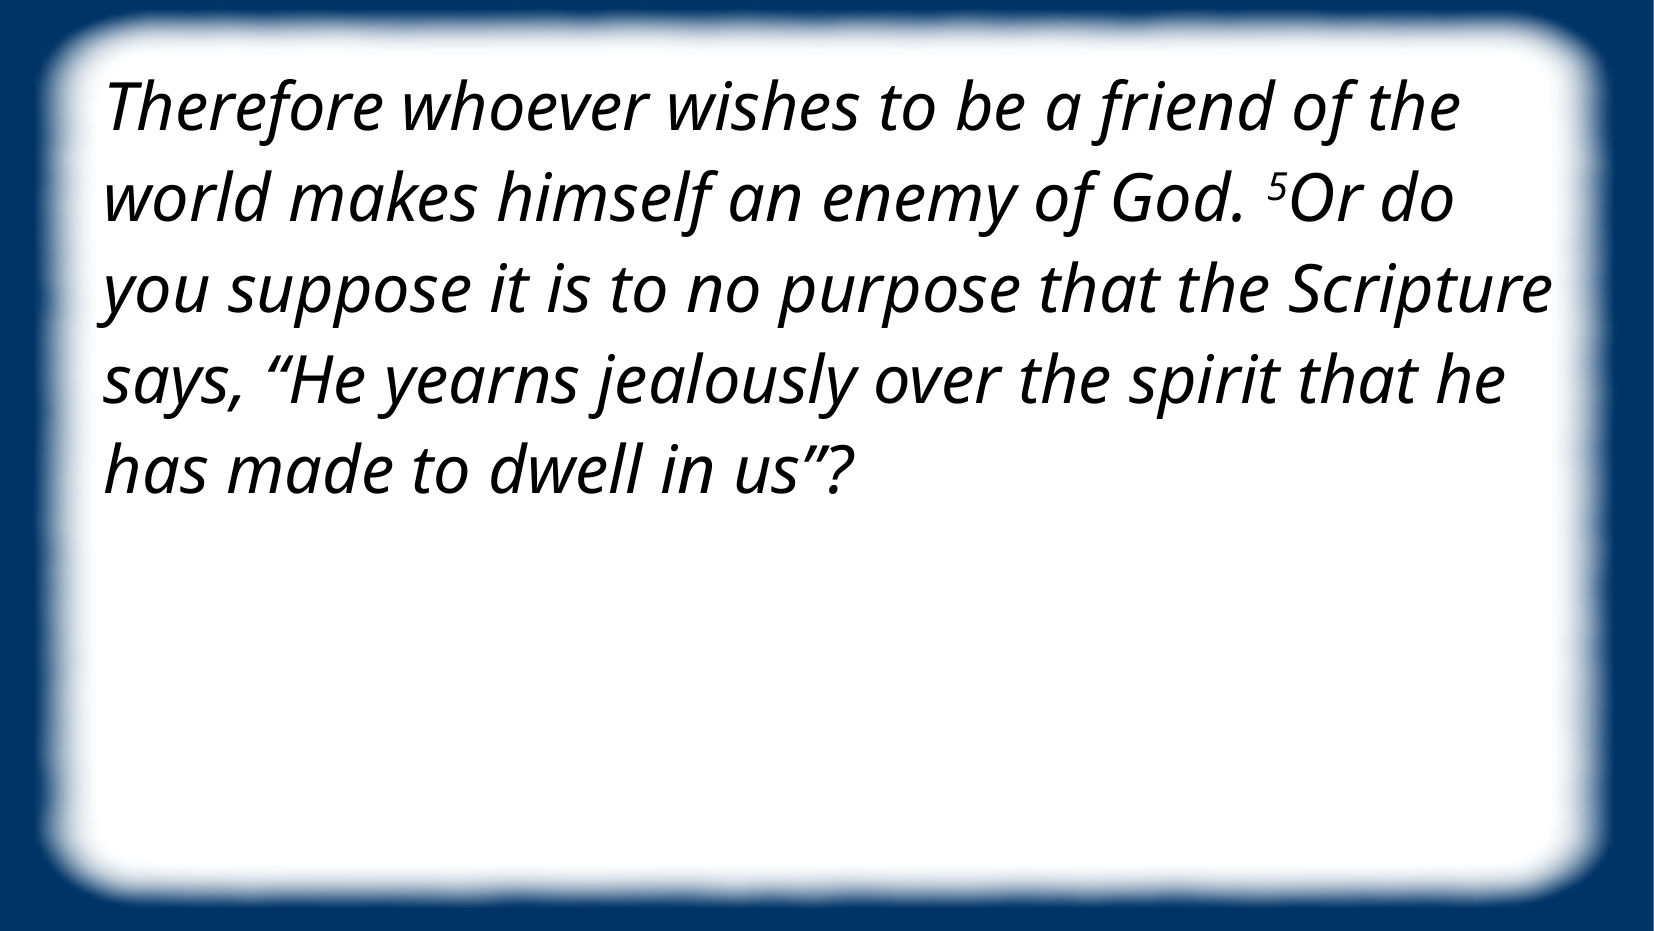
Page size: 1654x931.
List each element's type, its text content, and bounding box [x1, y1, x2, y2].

text_box Therefore whoever wishes to be a friend of the world makes himself an enemy of God. 5Or do you suppose it is to no purpose that the Scripture says, “He yearns jealously over the spirit that he has made to dwell in us”? [88, 52, 1589, 511]
picture [0, 0, 1654, 931]
